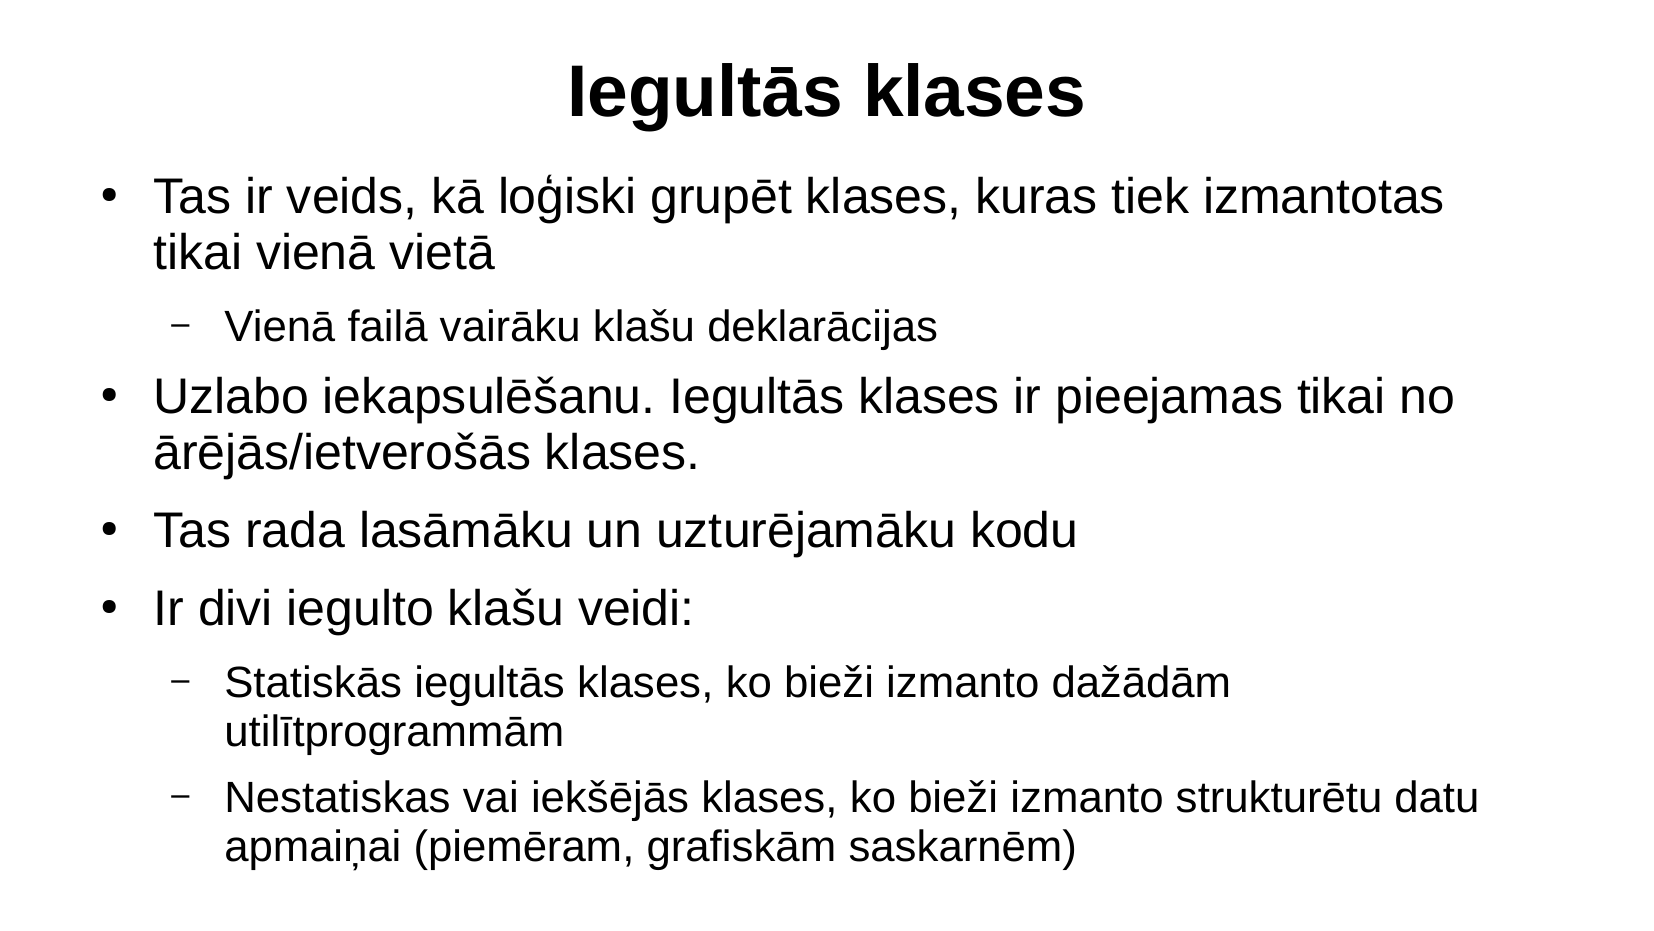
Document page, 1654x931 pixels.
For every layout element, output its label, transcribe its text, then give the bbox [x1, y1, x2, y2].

list Tas ir veids, kā loģiski grupēt klases, kuras tiek izmantotas tikai vienā vietā Vienā failā vairāku klašu deklarācijas Uzlabo iekapsulēšanu. Iegultās klases ir pieejamas tikai no ārējās/ietverošās klases. Tas rada lasāmāku un uzturējamāku kodu Ir divi iegulto klašu veidi: Statiskās iegultās klases, ko bieži izmanto dažādām utilītprogrammām Nestatiskas vai iekšējās klases, ko bieži izmanto strukturētu datu apmaiņai (piemēram, grafiskām saskarnēm) [82, 168, 1538, 889]
title Iegultās klases [82, 50, 1571, 133]
